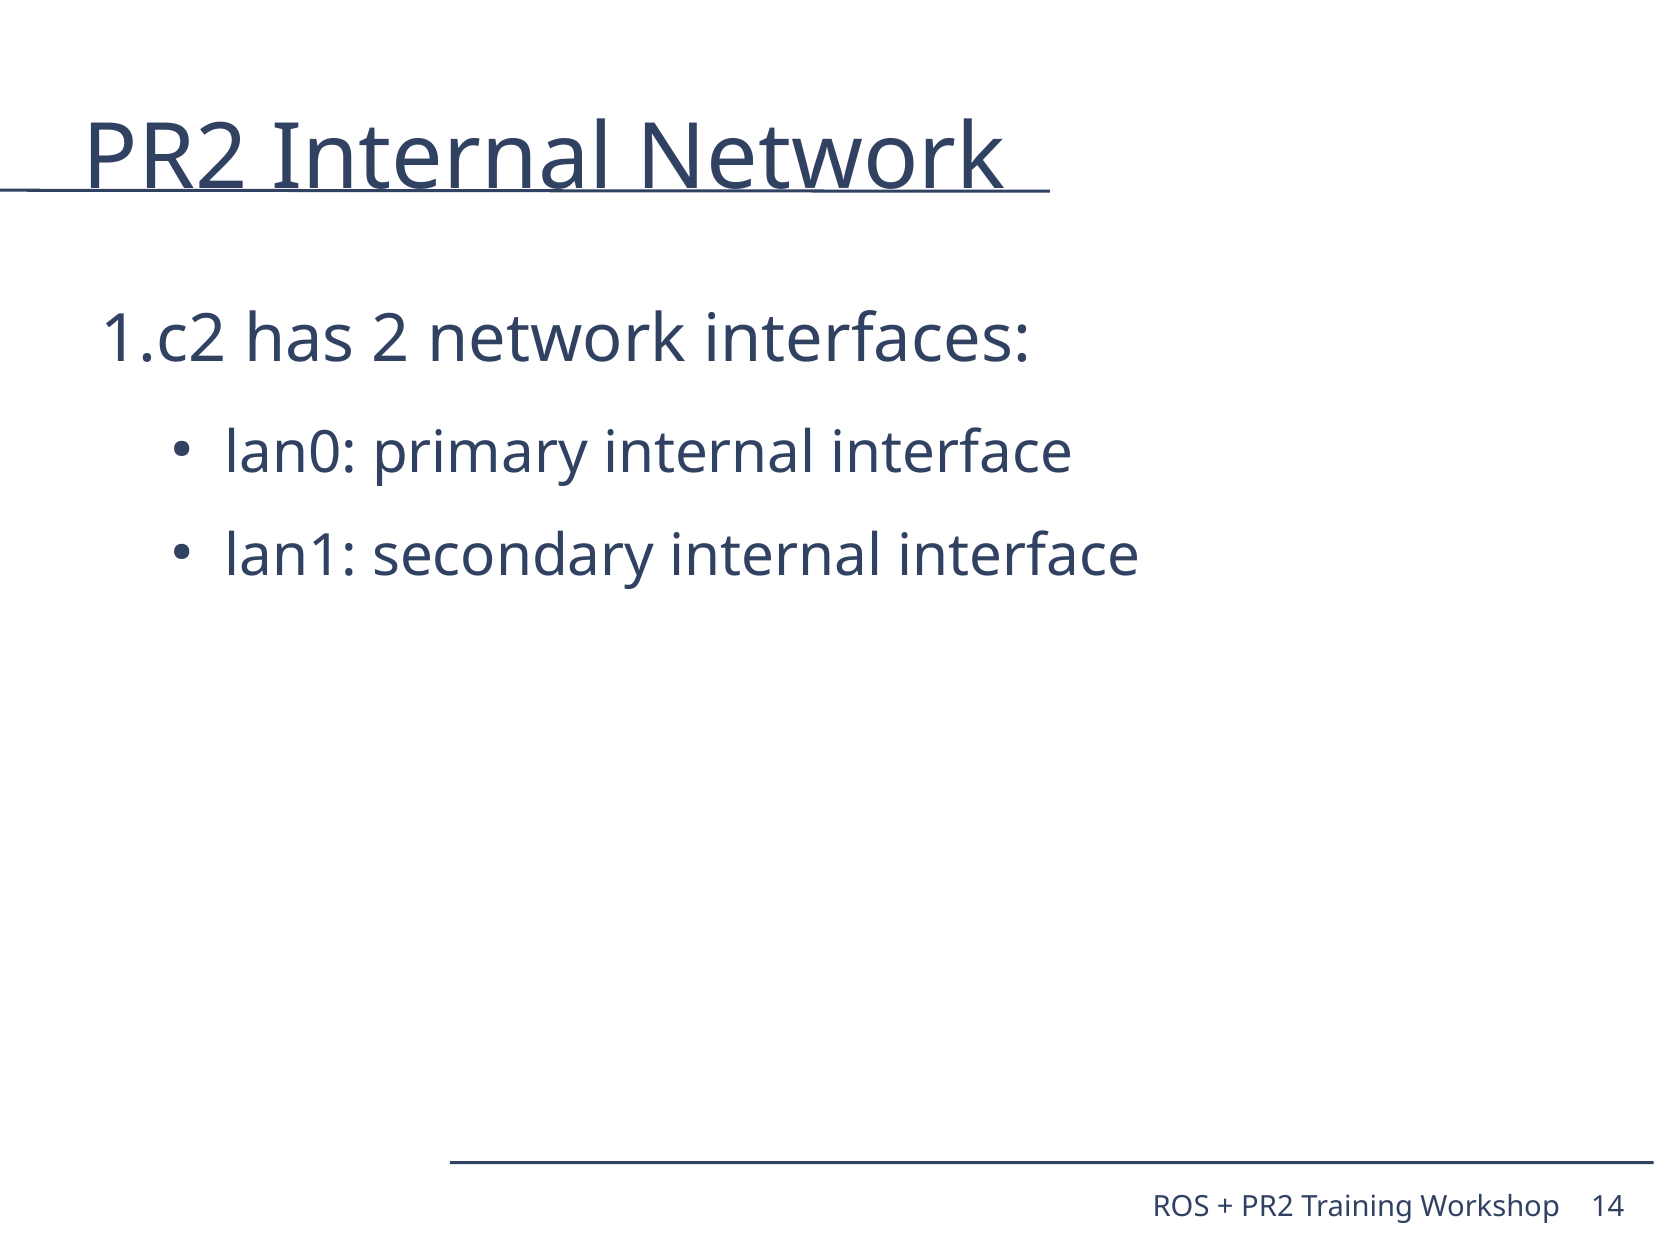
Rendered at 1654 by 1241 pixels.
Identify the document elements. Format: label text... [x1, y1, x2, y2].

list c2 has 2 network interfaces: lan0: primary internal interface lan1: secondary internal interface [82, 290, 1571, 1109]
title PR2 Internal Network [82, 56, 1571, 250]
